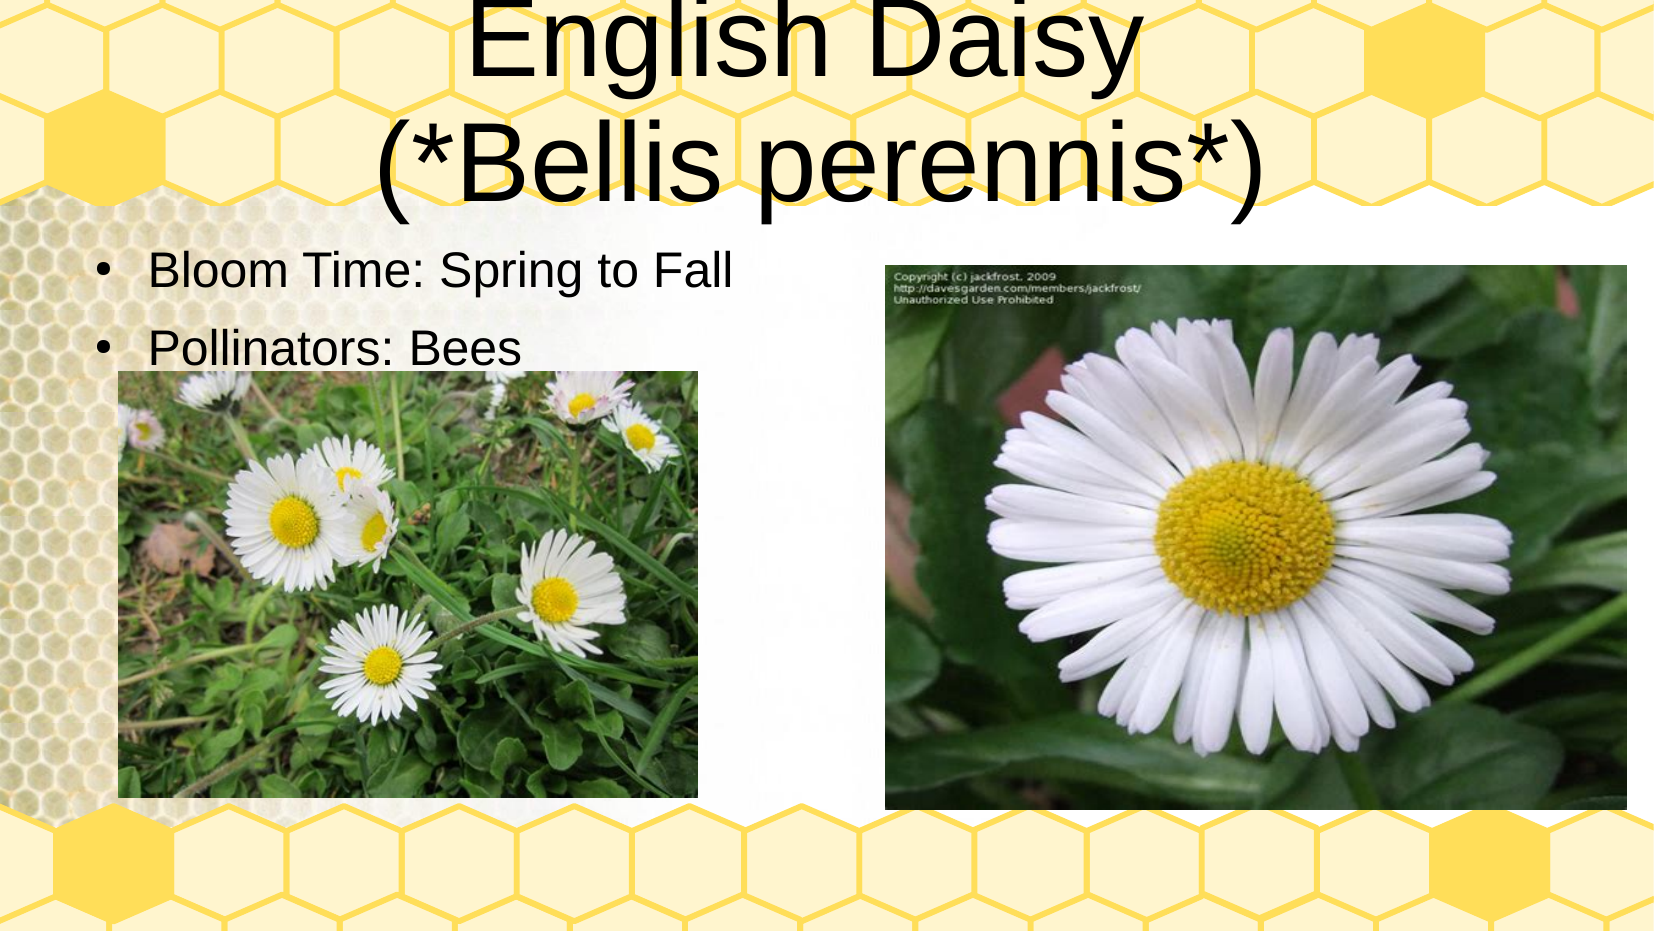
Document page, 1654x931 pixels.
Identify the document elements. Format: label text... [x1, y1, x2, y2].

list Bloom Time: Spring to Fall Pollinators: Bees [76, 242, 1565, 384]
title English Daisy (*Bellis perennis*) [76, 0, 1565, 226]
picture [0, 186, 1654, 827]
